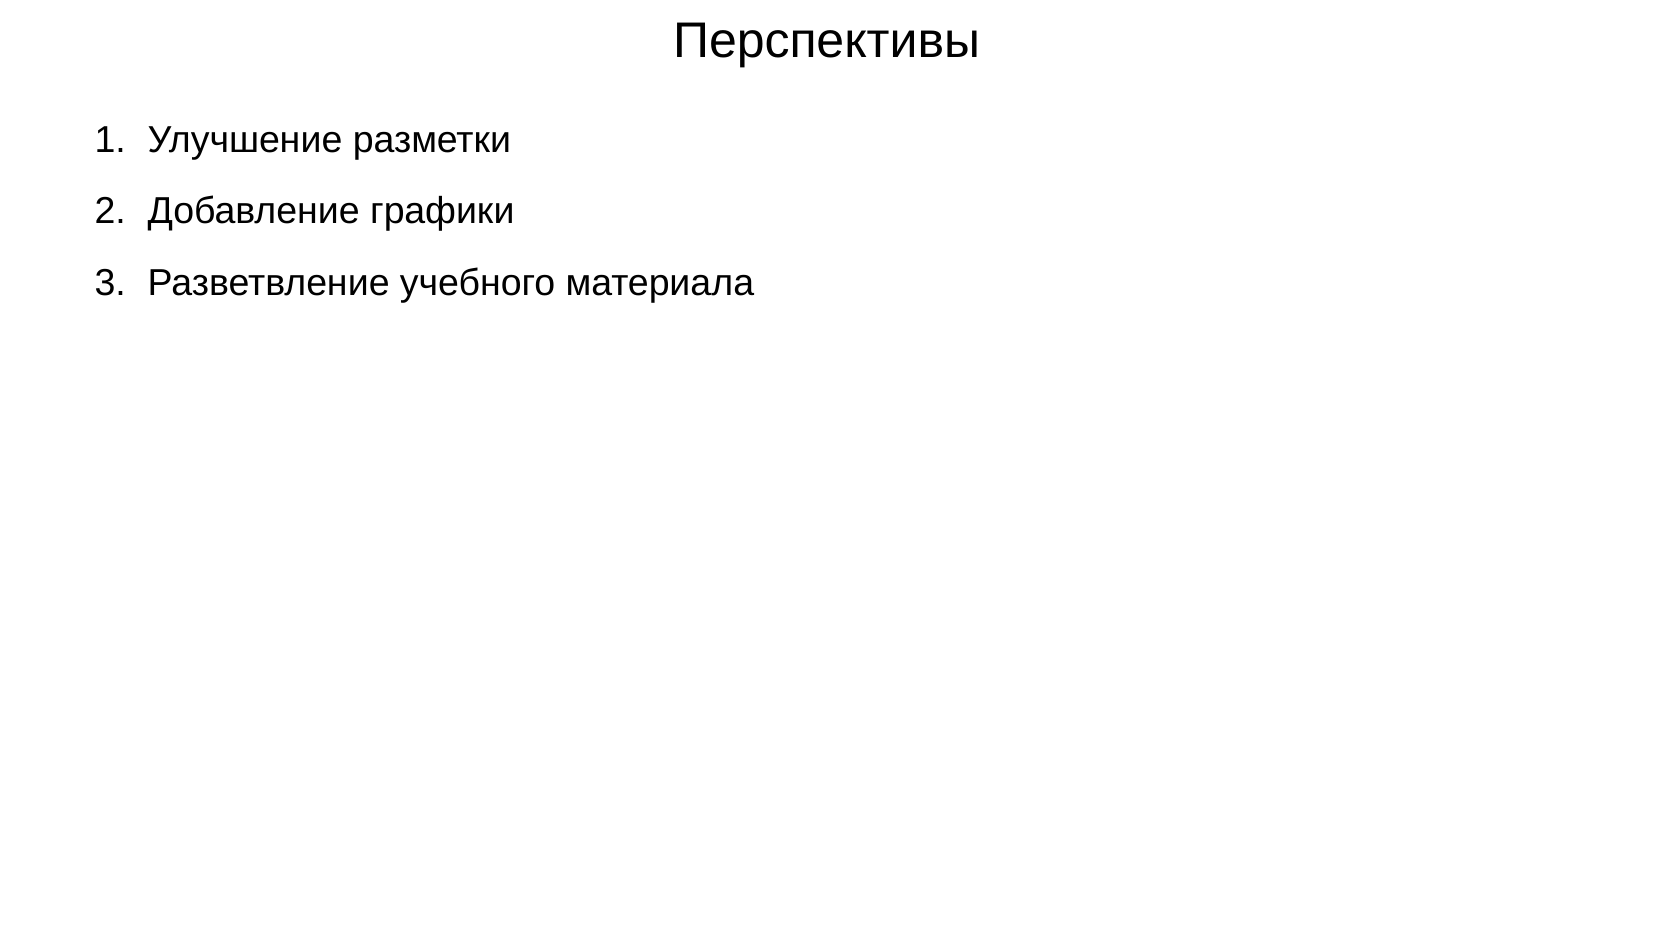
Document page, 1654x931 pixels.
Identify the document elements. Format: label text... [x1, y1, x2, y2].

list Улучшение разметки Добавление графики Разветвление учебного материала [76, 118, 1565, 658]
title Перспективы [82, 0, 1571, 119]
